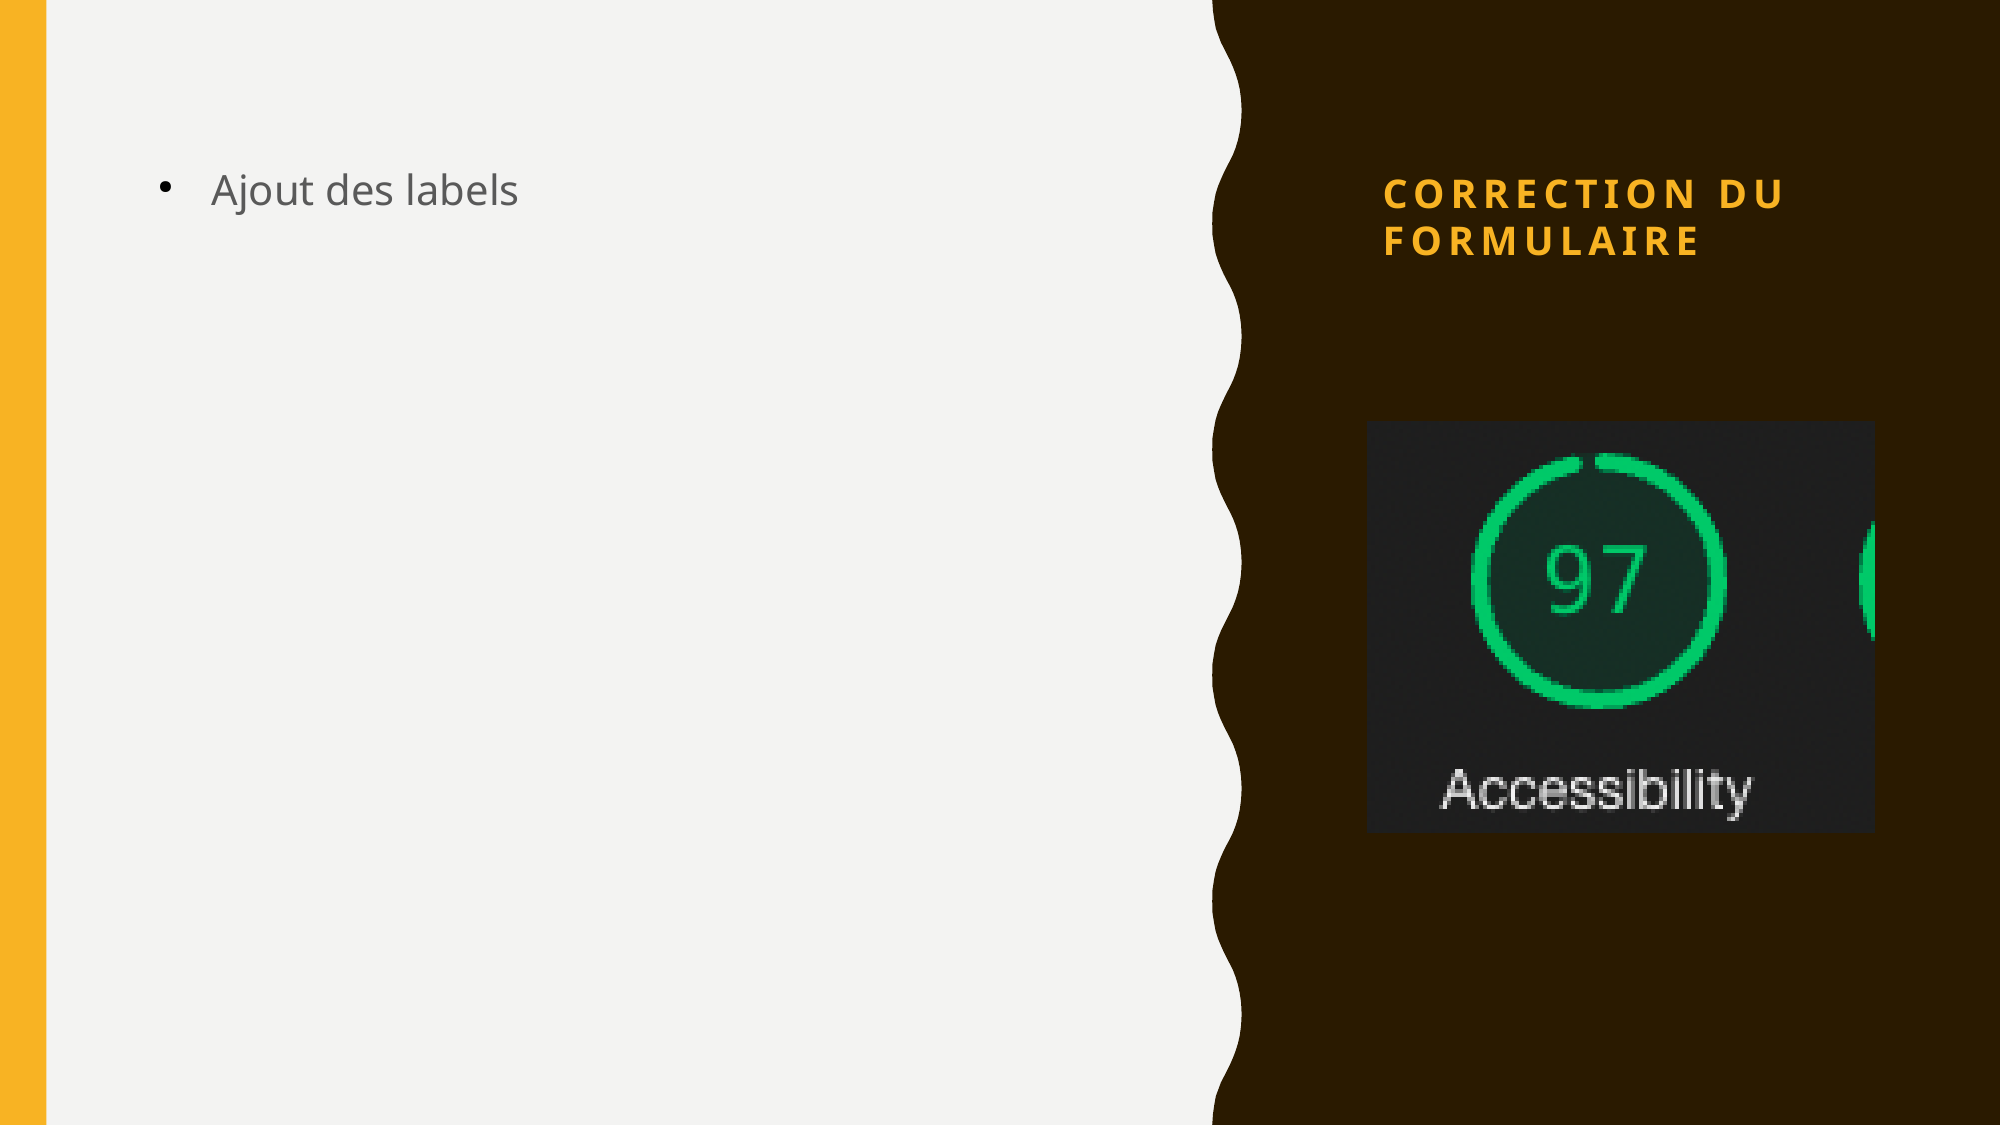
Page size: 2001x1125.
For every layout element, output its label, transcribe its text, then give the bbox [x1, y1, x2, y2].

picture [1367, 421, 1875, 833]
title Correction du formulaire [1367, 75, 1875, 272]
list Ajout des labels [125, 151, 1136, 969]
